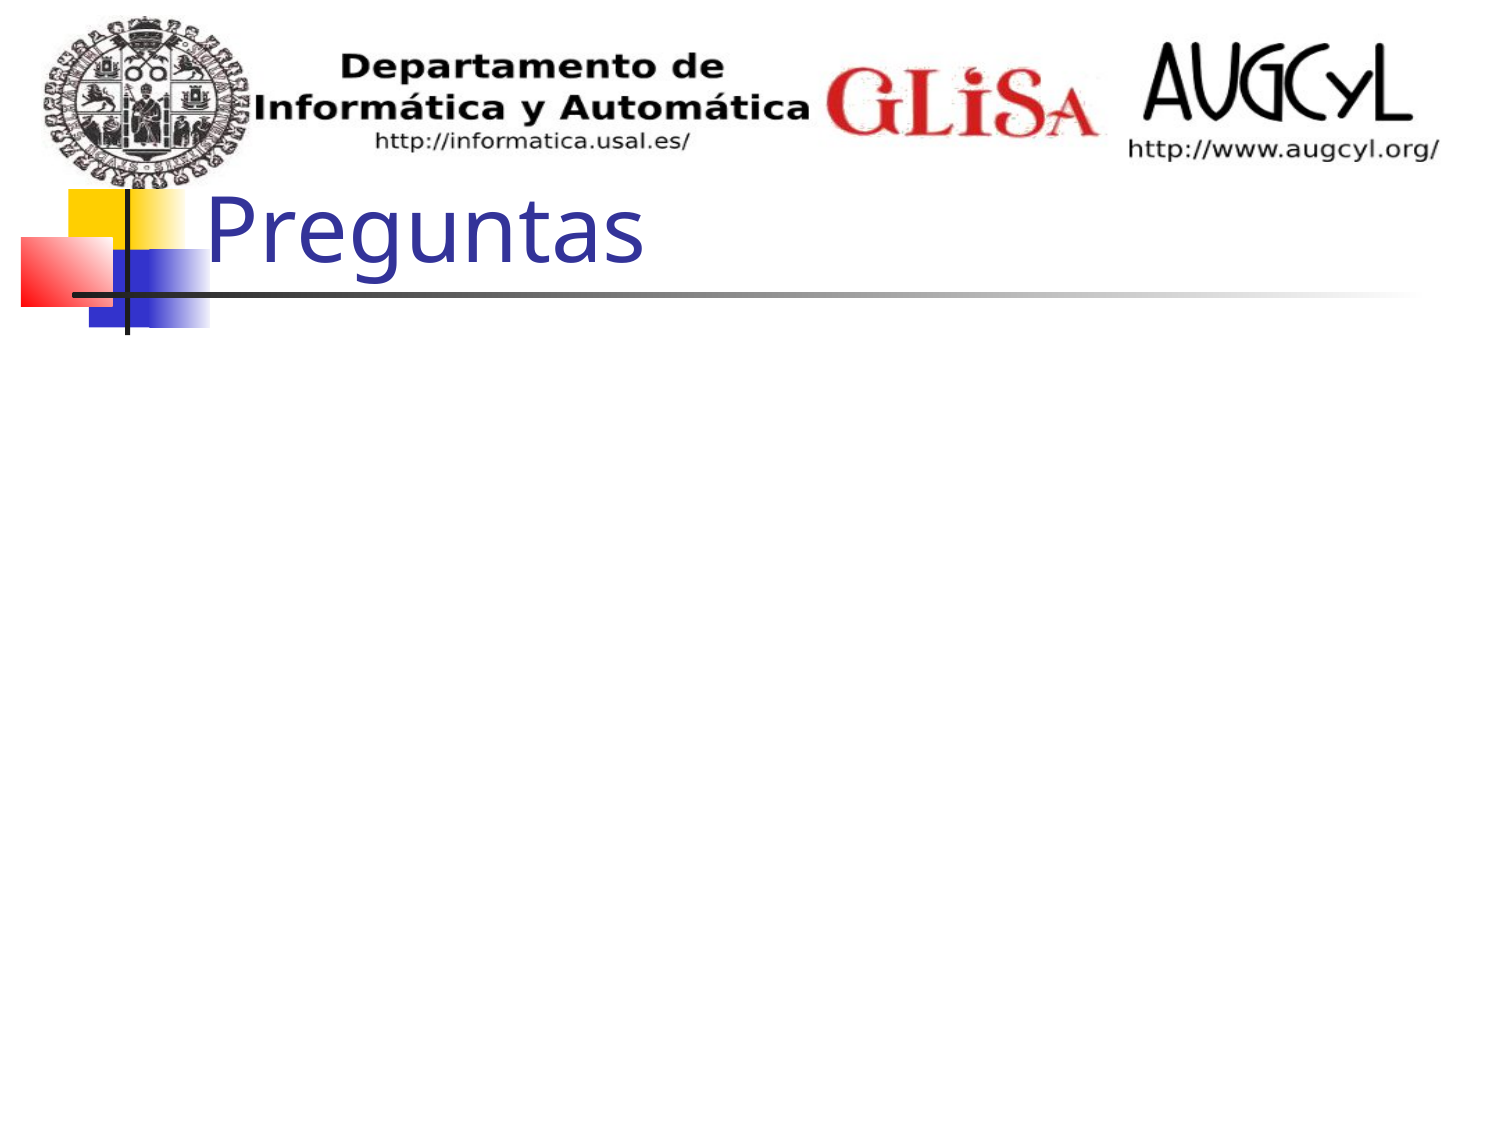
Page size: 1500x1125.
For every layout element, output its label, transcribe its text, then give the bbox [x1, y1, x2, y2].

picture [41, 15, 1463, 189]
title Preguntas [188, 52, 1468, 289]
